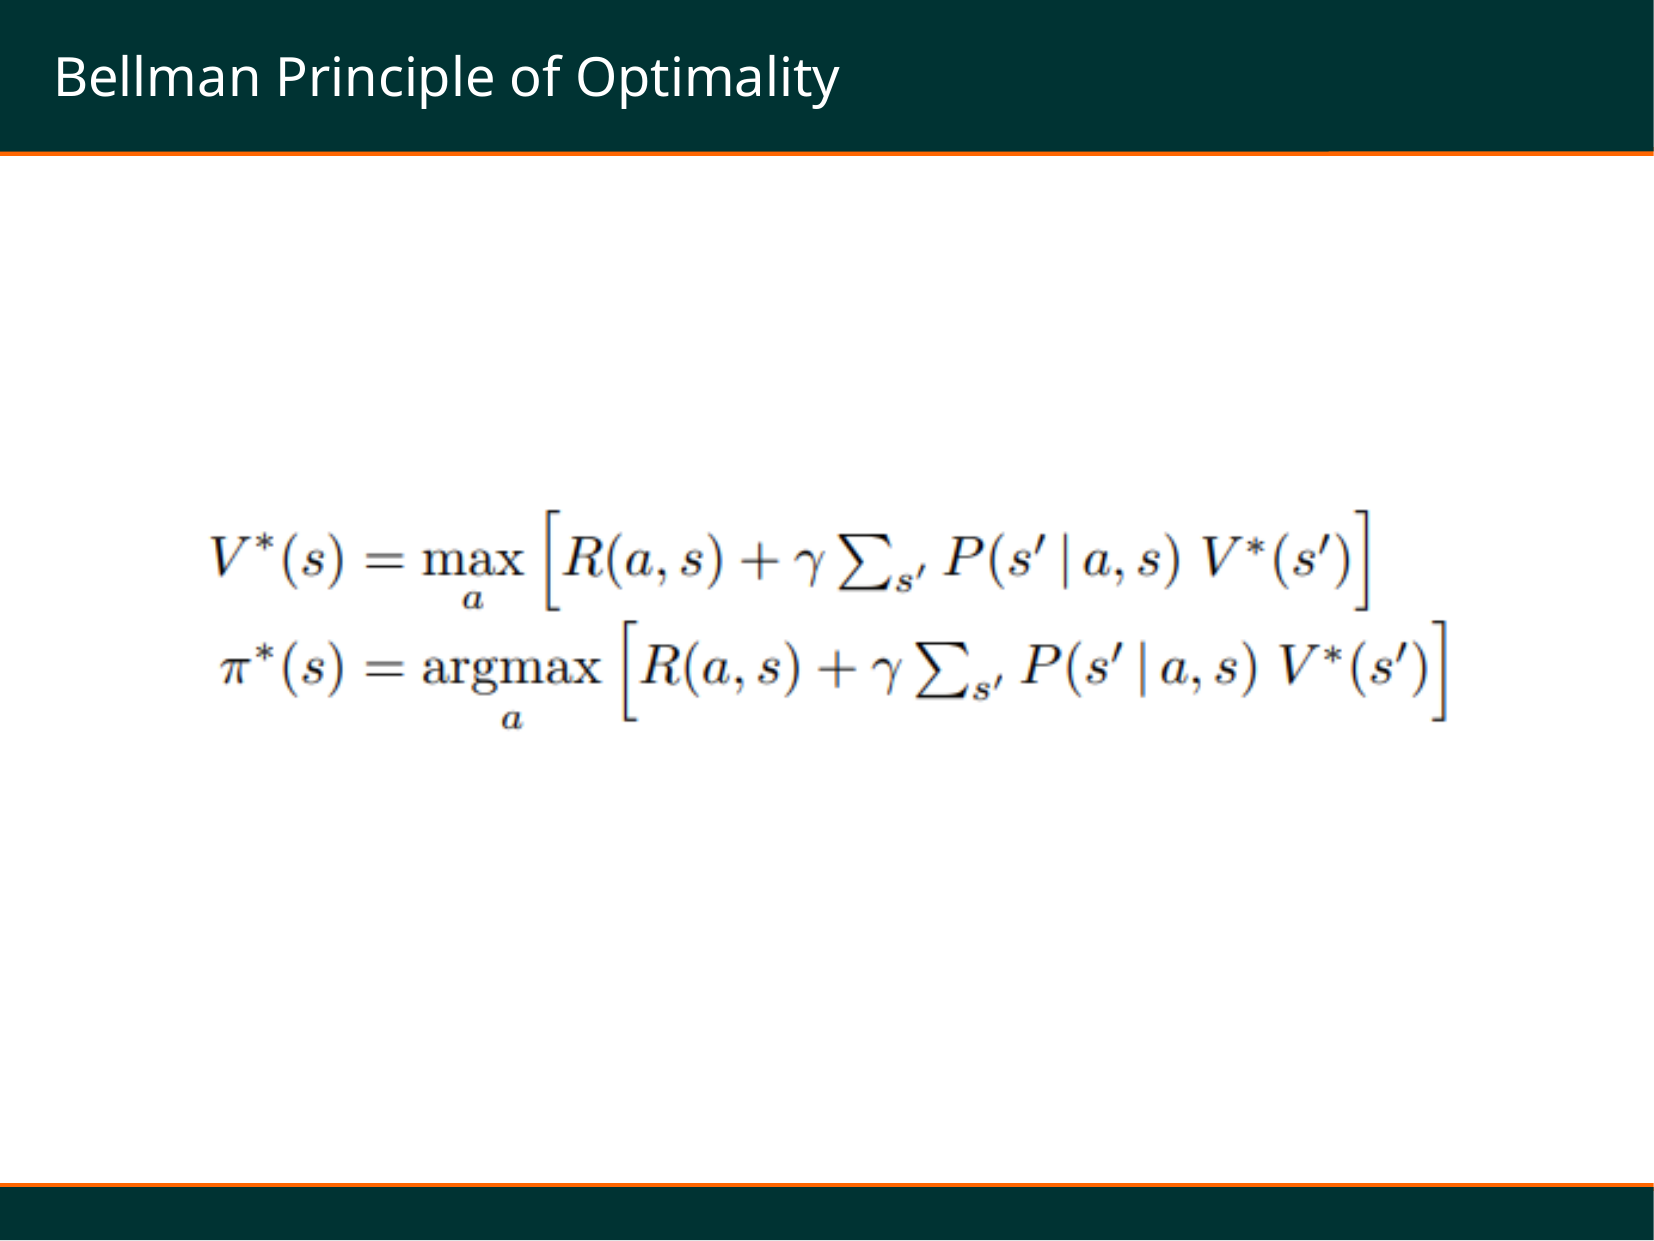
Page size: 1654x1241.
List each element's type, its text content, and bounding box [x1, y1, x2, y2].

title Bellman Principle of Optimality [0, 0, 1329, 152]
picture [171, 494, 1483, 763]
